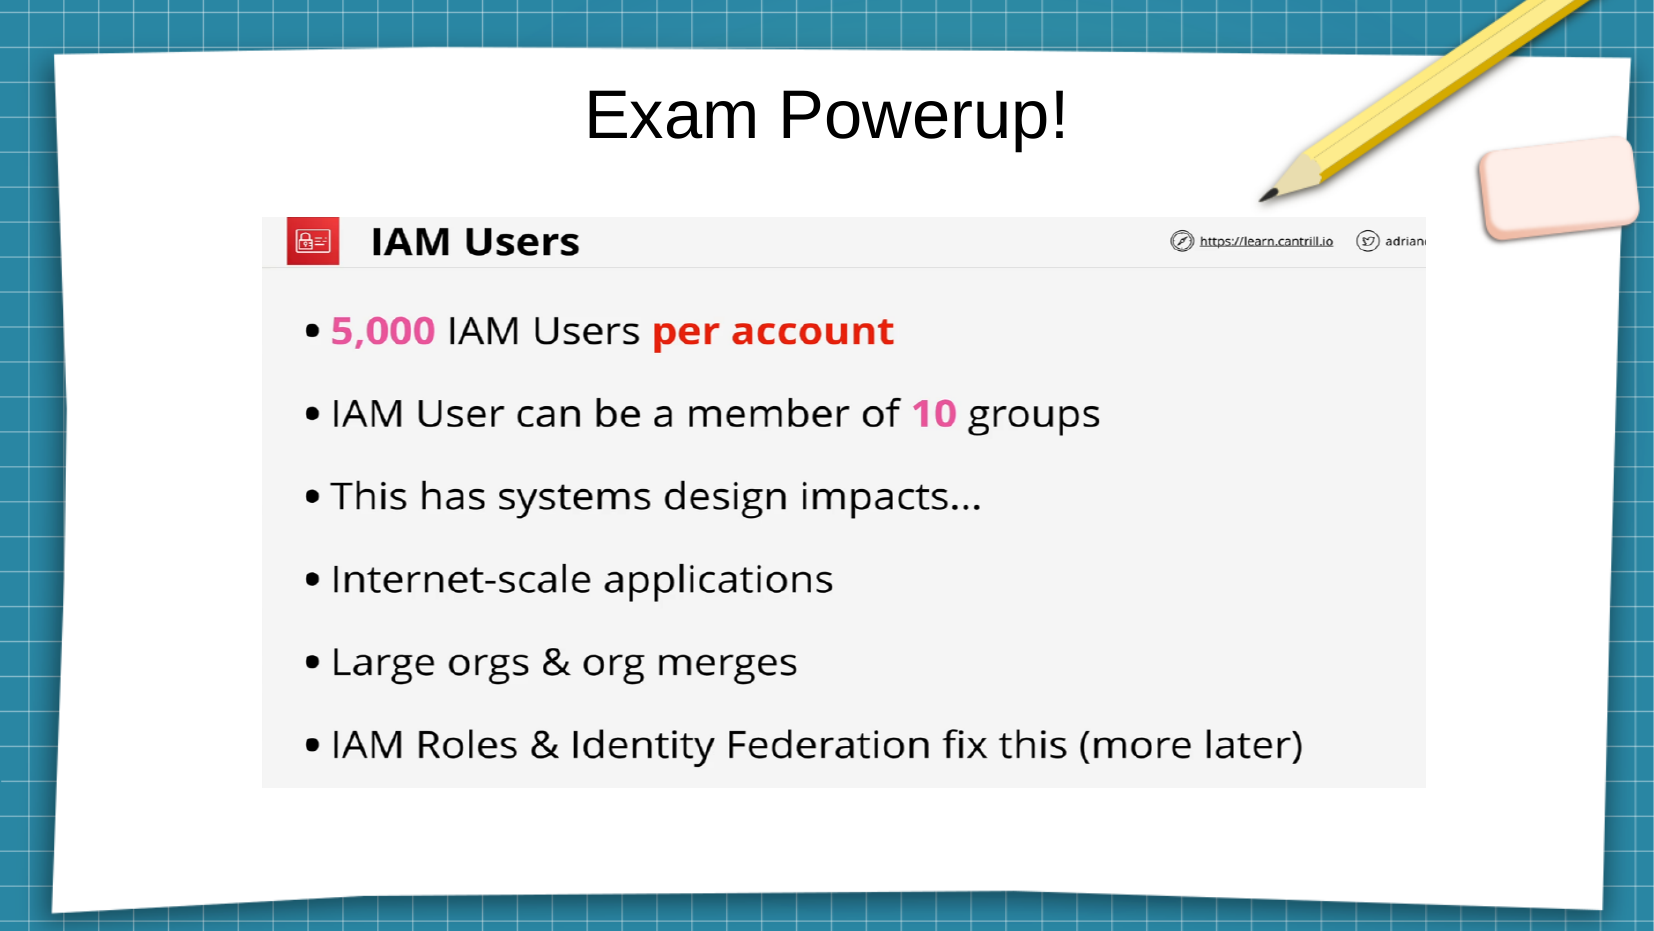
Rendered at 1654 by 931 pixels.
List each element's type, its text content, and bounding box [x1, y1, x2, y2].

picture [0, 0, 1654, 931]
title Exam Powerup! [82, 37, 1571, 193]
